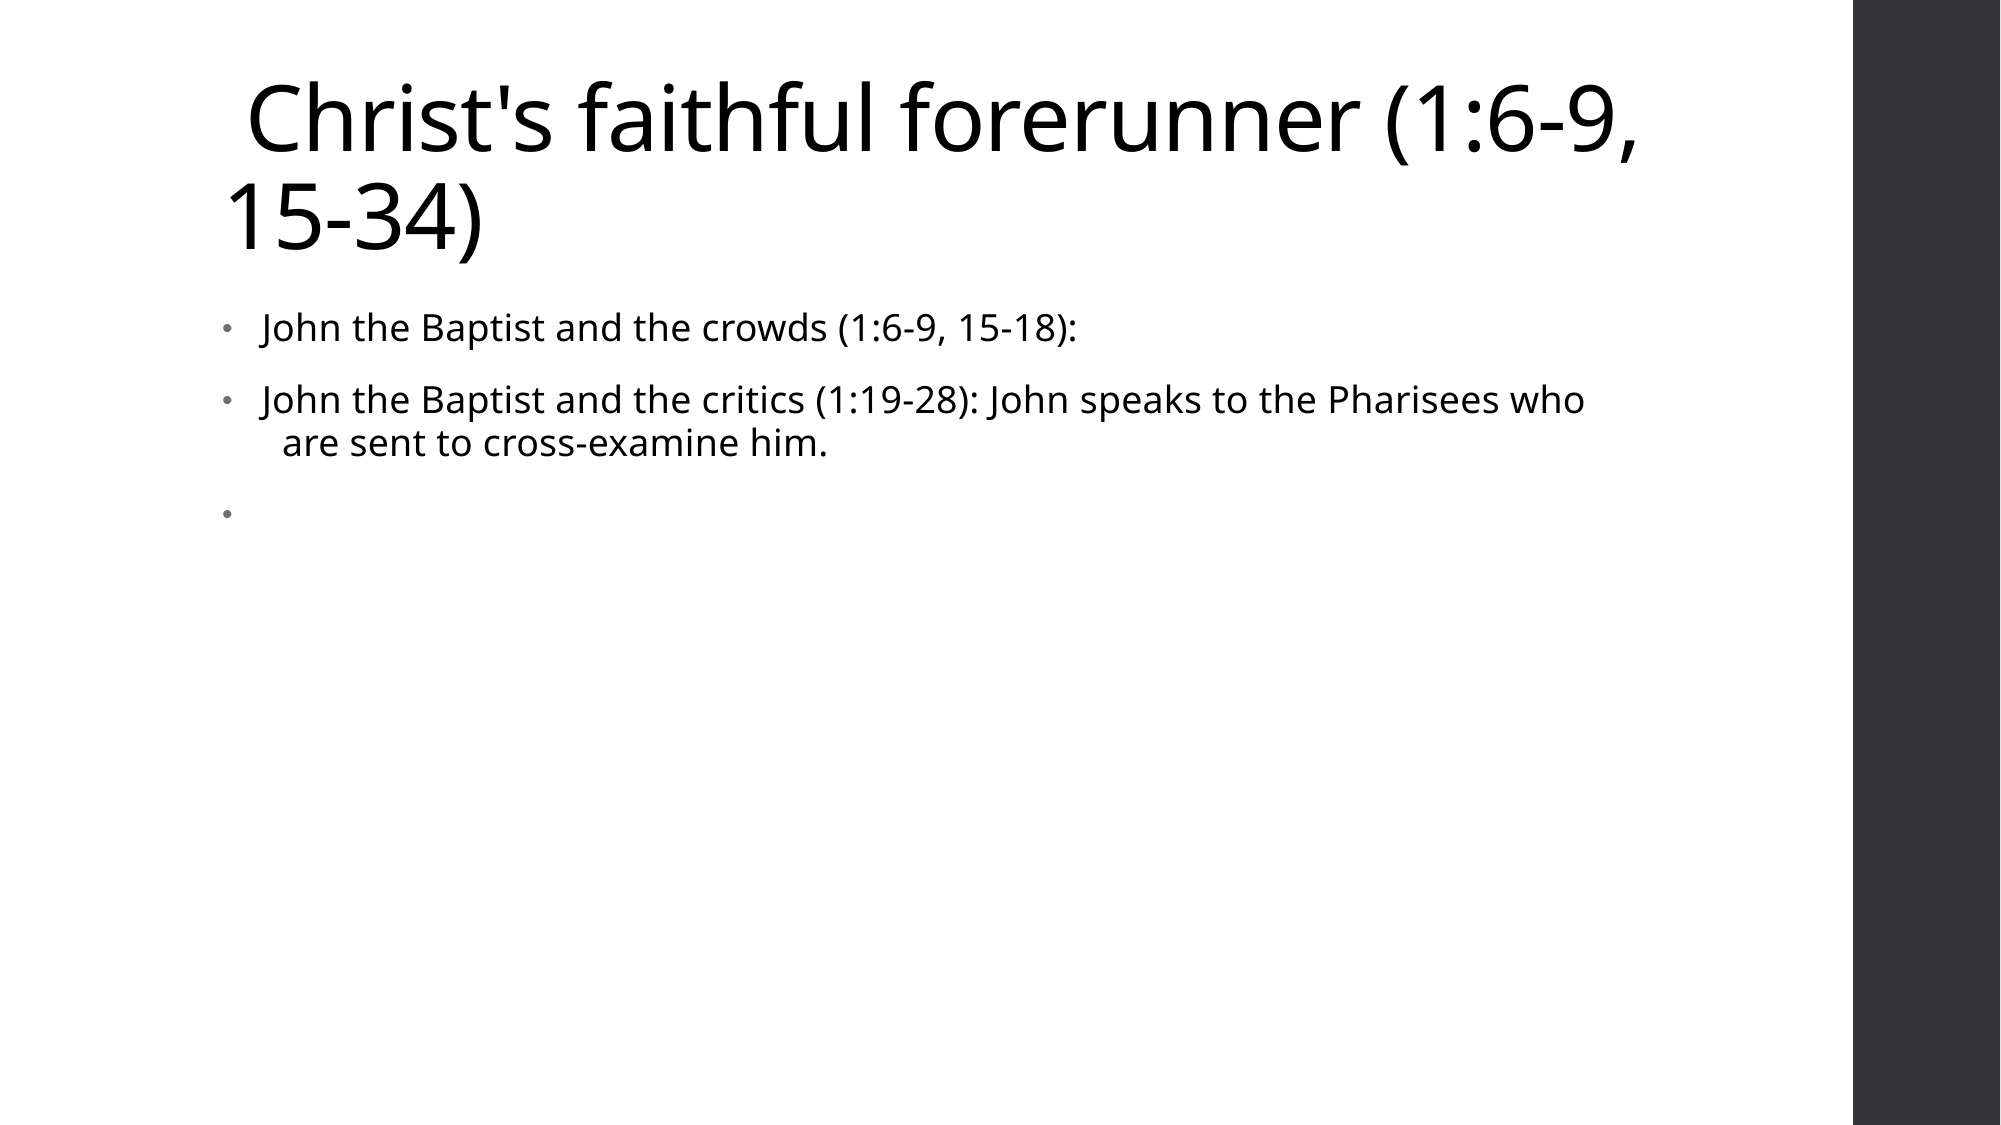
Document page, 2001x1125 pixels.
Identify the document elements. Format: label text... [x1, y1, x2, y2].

title Christ's faithful forerunner (1:6-9, 15-34) [206, 60, 1797, 278]
list John the Baptist and the crowds (1:6-9, 15-18): John the Baptist and the critics (1:19-28): John speaks to the Pharisees who are sent to cross-examine him. [206, 299, 1617, 1014]
